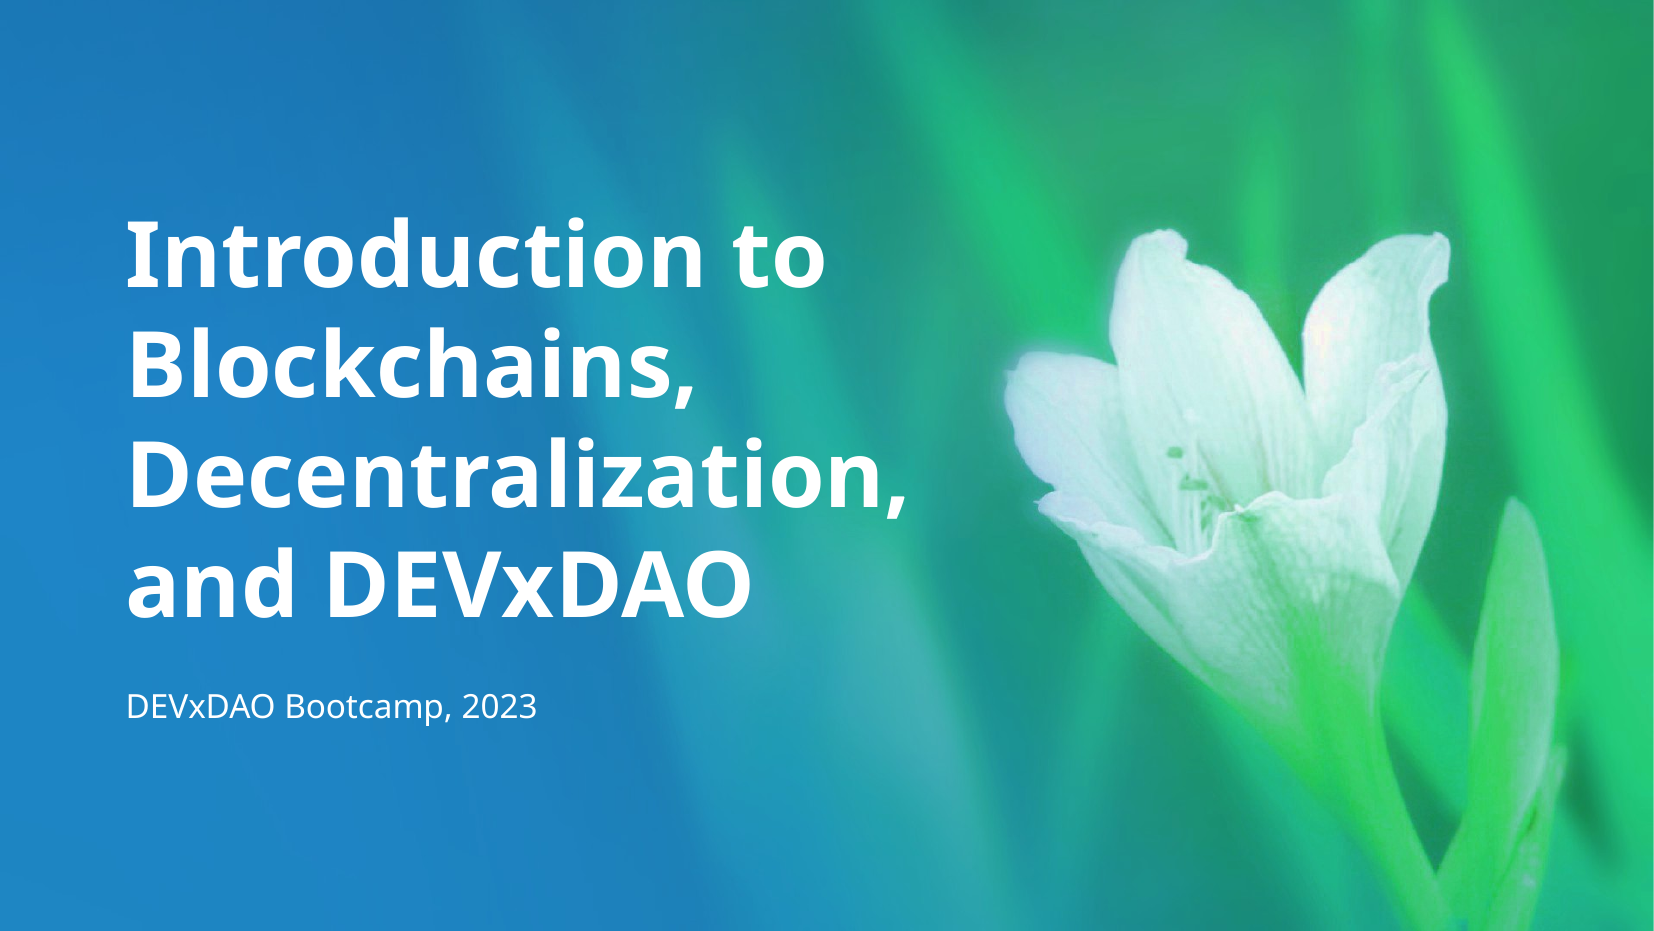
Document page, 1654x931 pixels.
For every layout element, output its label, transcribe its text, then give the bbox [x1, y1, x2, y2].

picture [0, 0, 1654, 931]
text_box Introduction to Blockchains, Decentralization, and DEVxDAO [110, 188, 1156, 644]
text_box DEVxDAO Bootcamp, 2023 [110, 677, 591, 733]
